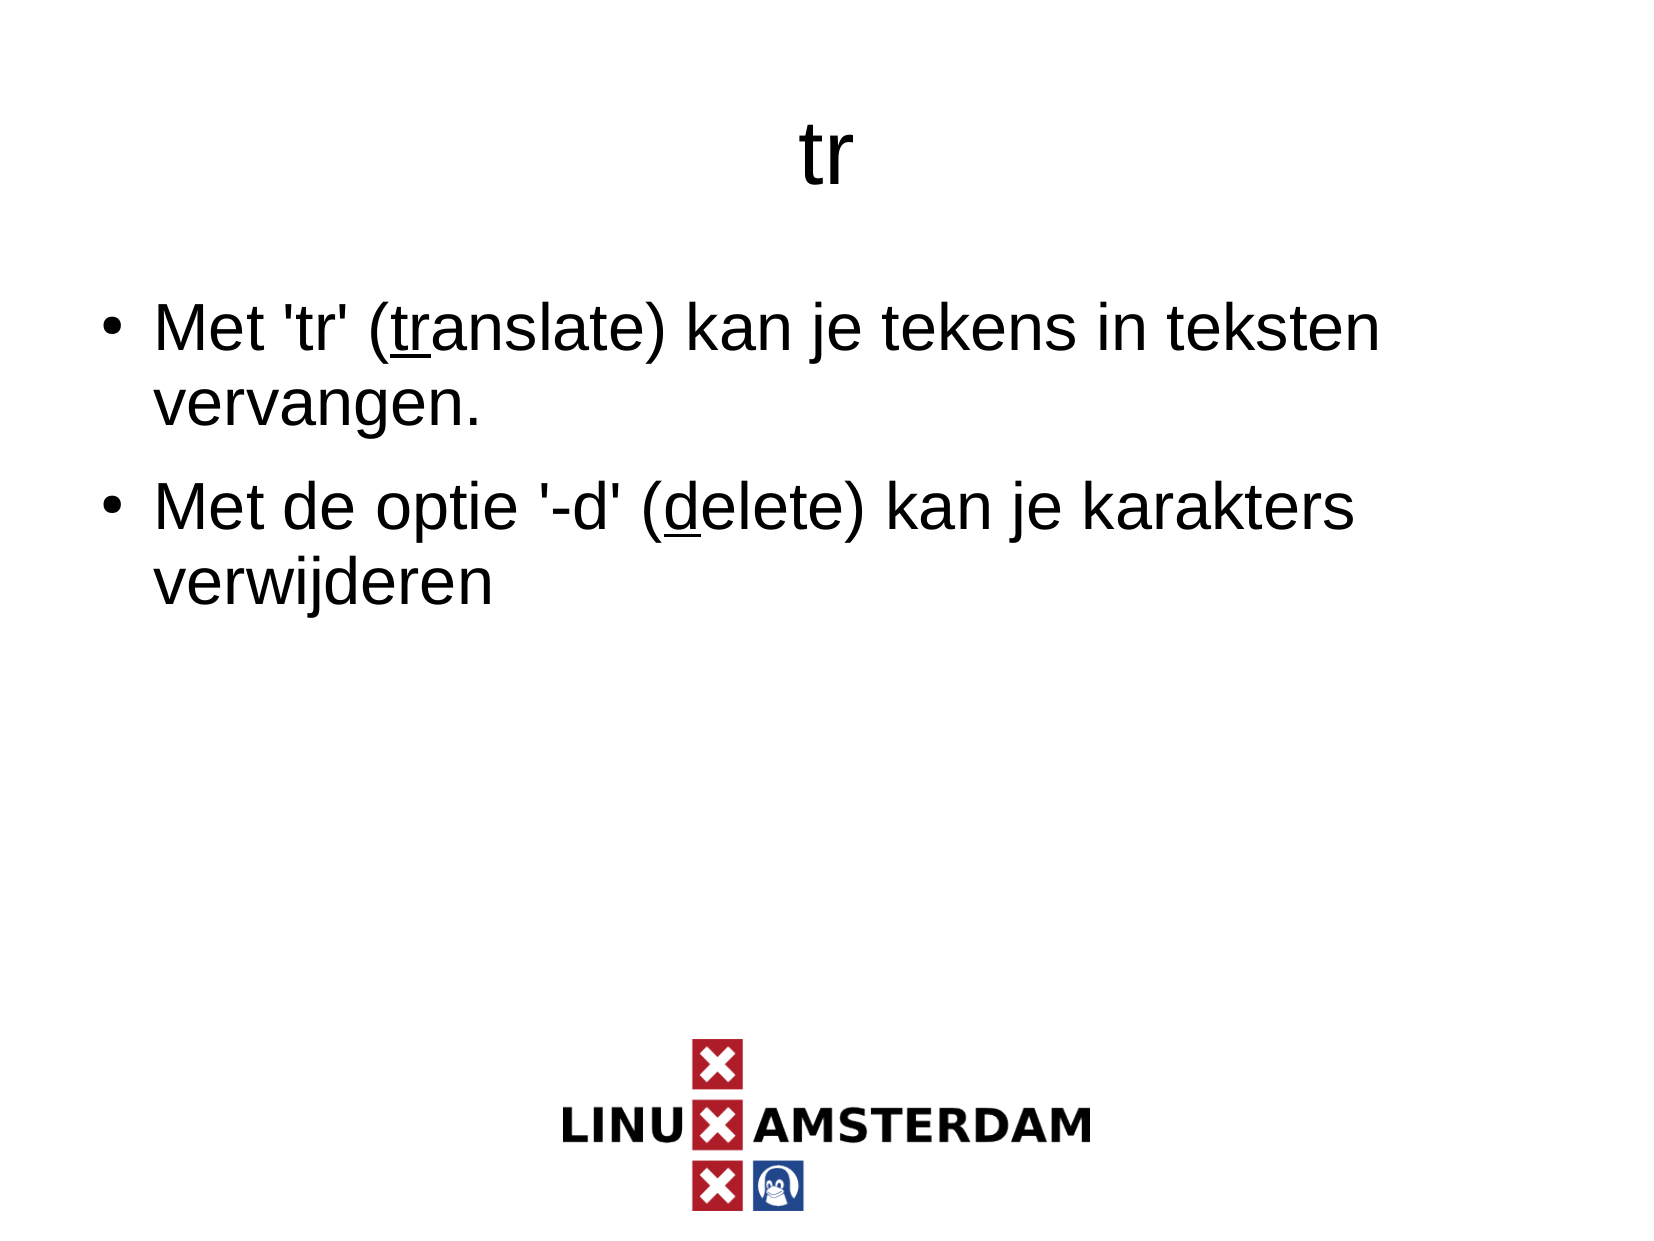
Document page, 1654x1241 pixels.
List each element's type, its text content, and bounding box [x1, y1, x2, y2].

list Met 'tr' (translate) kan je tekens in teksten vervangen. Met de optie '-d' (delete) kan je karakters verwijderen [82, 290, 1571, 1010]
picture [563, 1039, 1090, 1211]
title tr [82, 49, 1571, 257]
